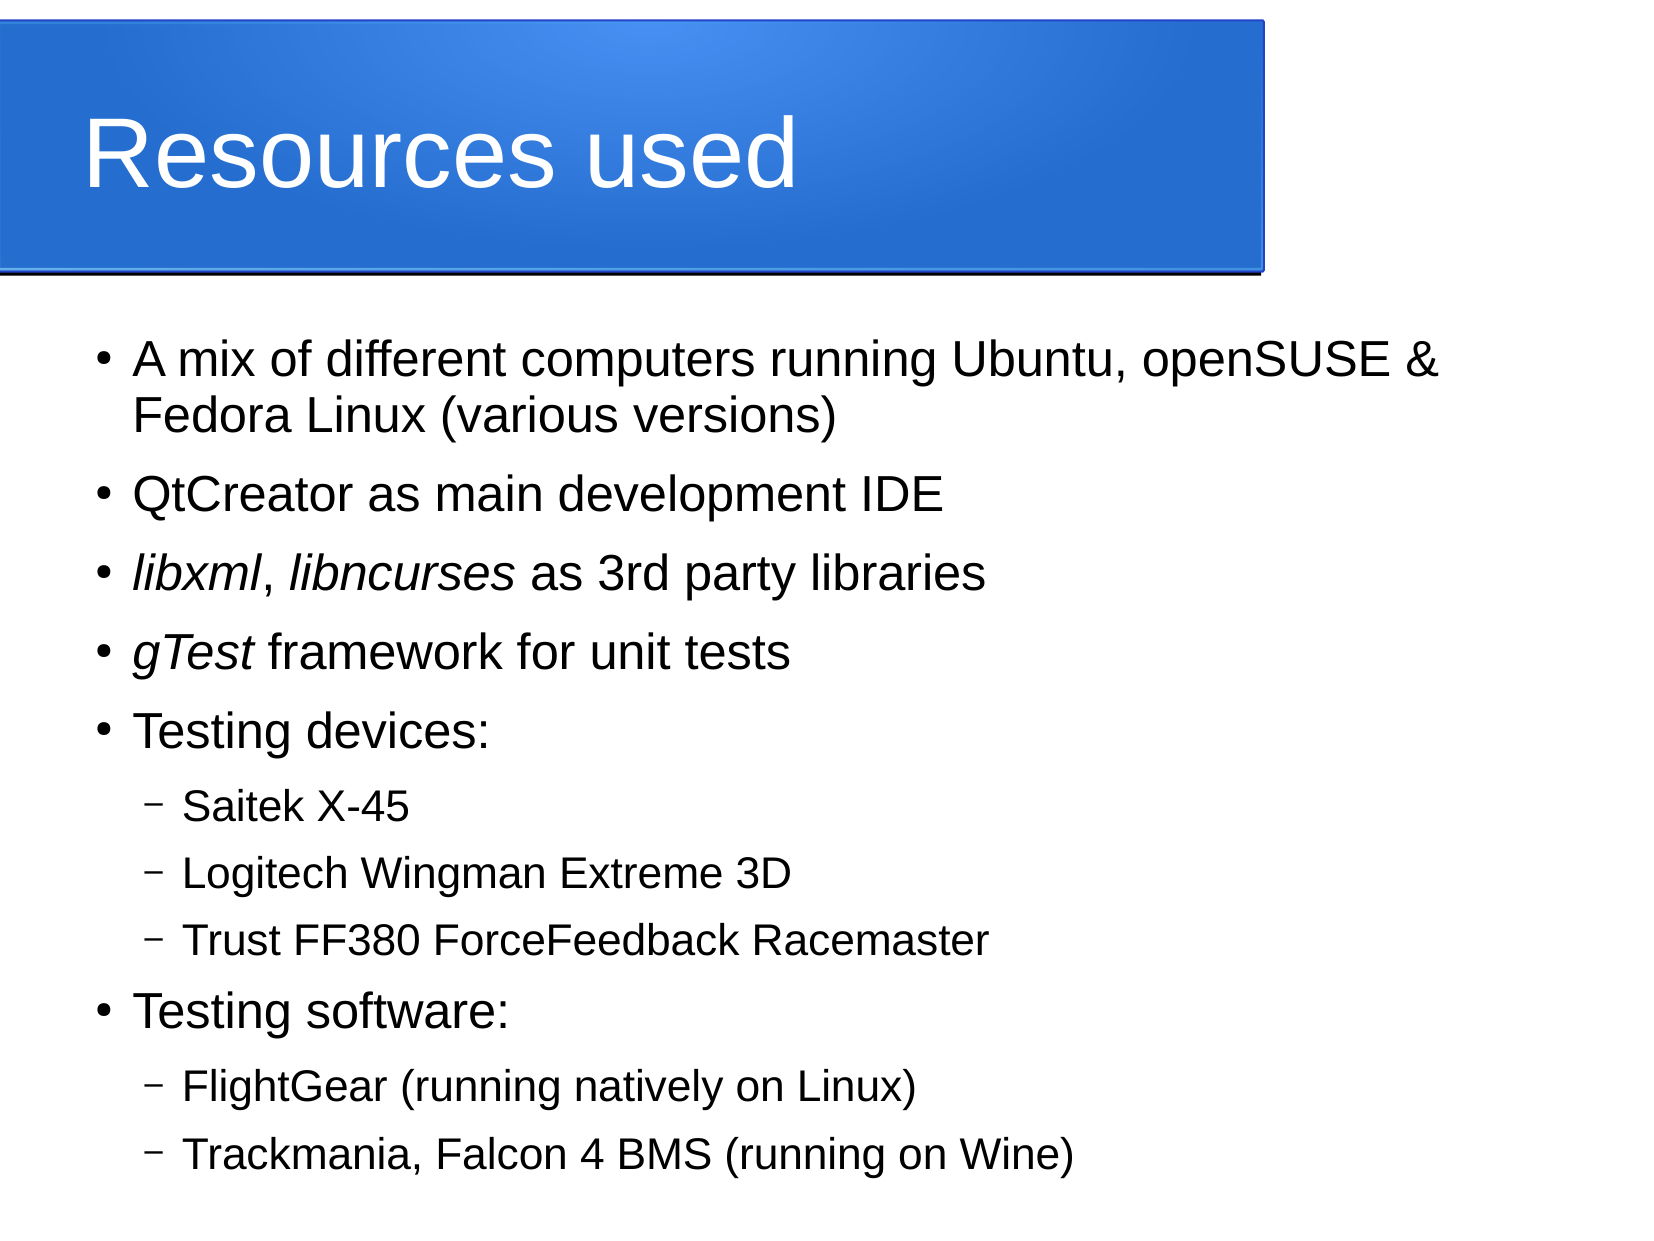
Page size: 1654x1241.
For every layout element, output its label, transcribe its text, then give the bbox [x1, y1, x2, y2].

list A mix of different computers running Ubuntu, openSUSE & Fedora Linux (various versions) QtCreator as main development IDE libxml, libncurses as 3rd party libraries gTest framework for unit tests Testing devices: Saitek X-45 Logitech Wingman Extreme 3D Trust FF380 ForceFeedback Racemaster Testing software: FlightGear (running natively on Linux) Trackmania, Falcon 4 BMS (running on Wine) [82, 330, 1538, 1182]
title Resources used [82, 49, 1250, 257]
